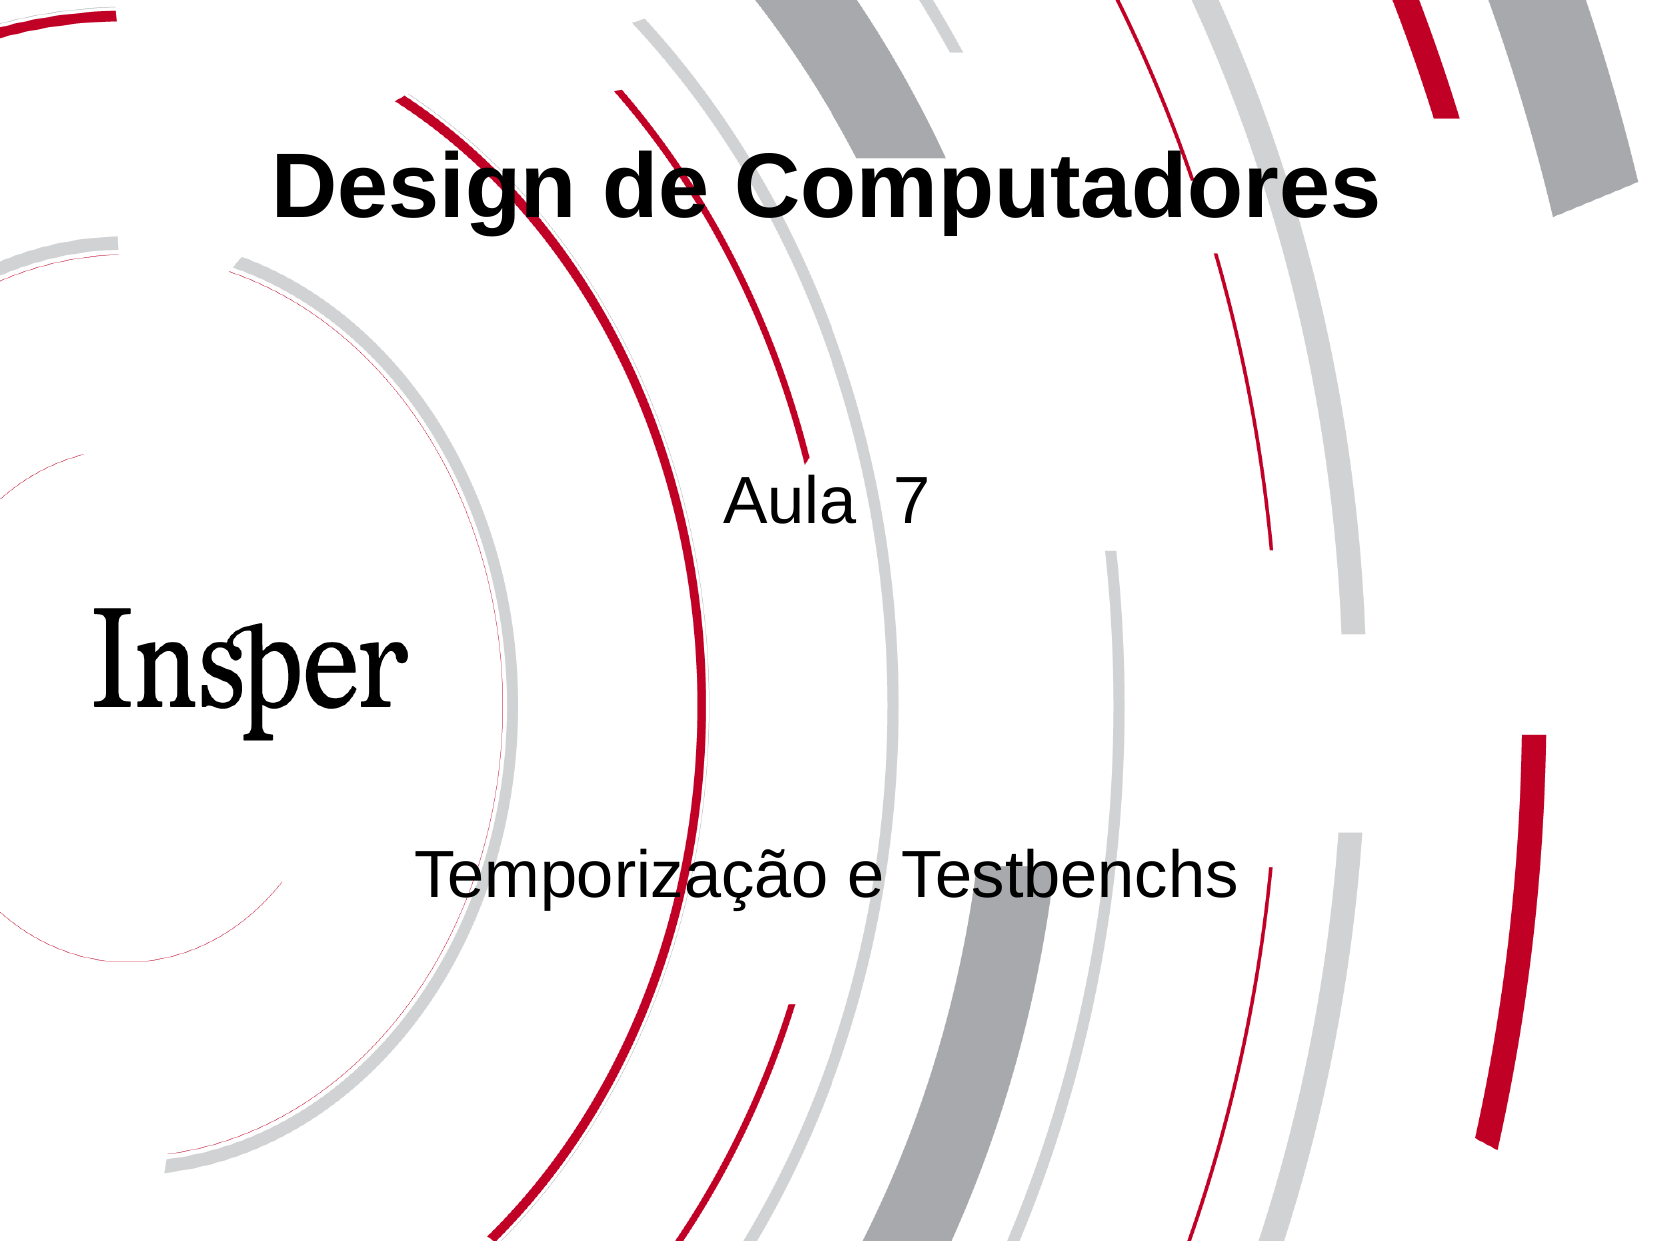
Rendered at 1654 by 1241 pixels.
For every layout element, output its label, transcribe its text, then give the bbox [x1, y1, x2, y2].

picture [0, 0, 1654, 1241]
title Design de Computadores [113, 65, 1540, 290]
subtitle Aula 7 Temporização e Testbenchs [82, 290, 1571, 1010]
